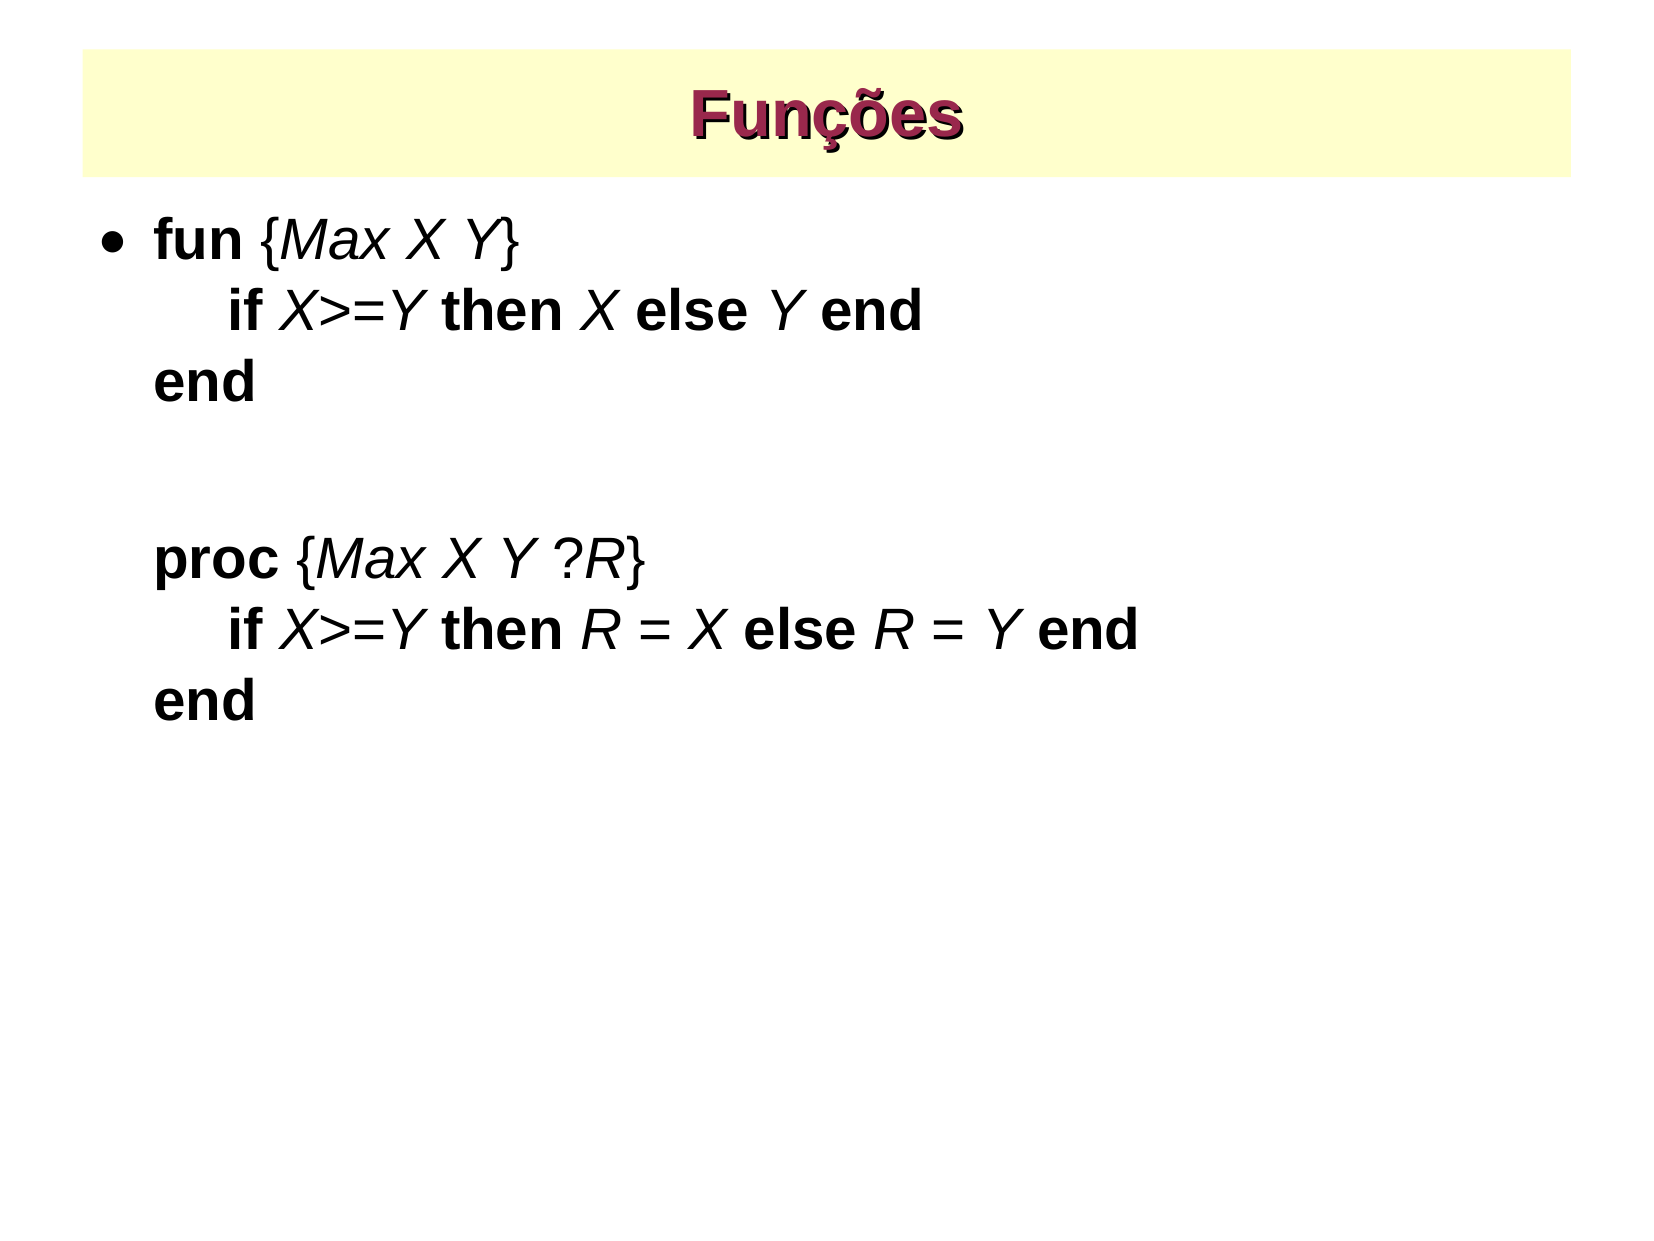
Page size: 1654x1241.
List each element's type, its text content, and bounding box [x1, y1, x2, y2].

list fun {Max X Y} if X>=Y then X else Y end end proc {Max X Y ?R} if X>=Y then R = X else R = Y end end [82, 206, 1571, 1152]
title Funções [82, 49, 1571, 178]
